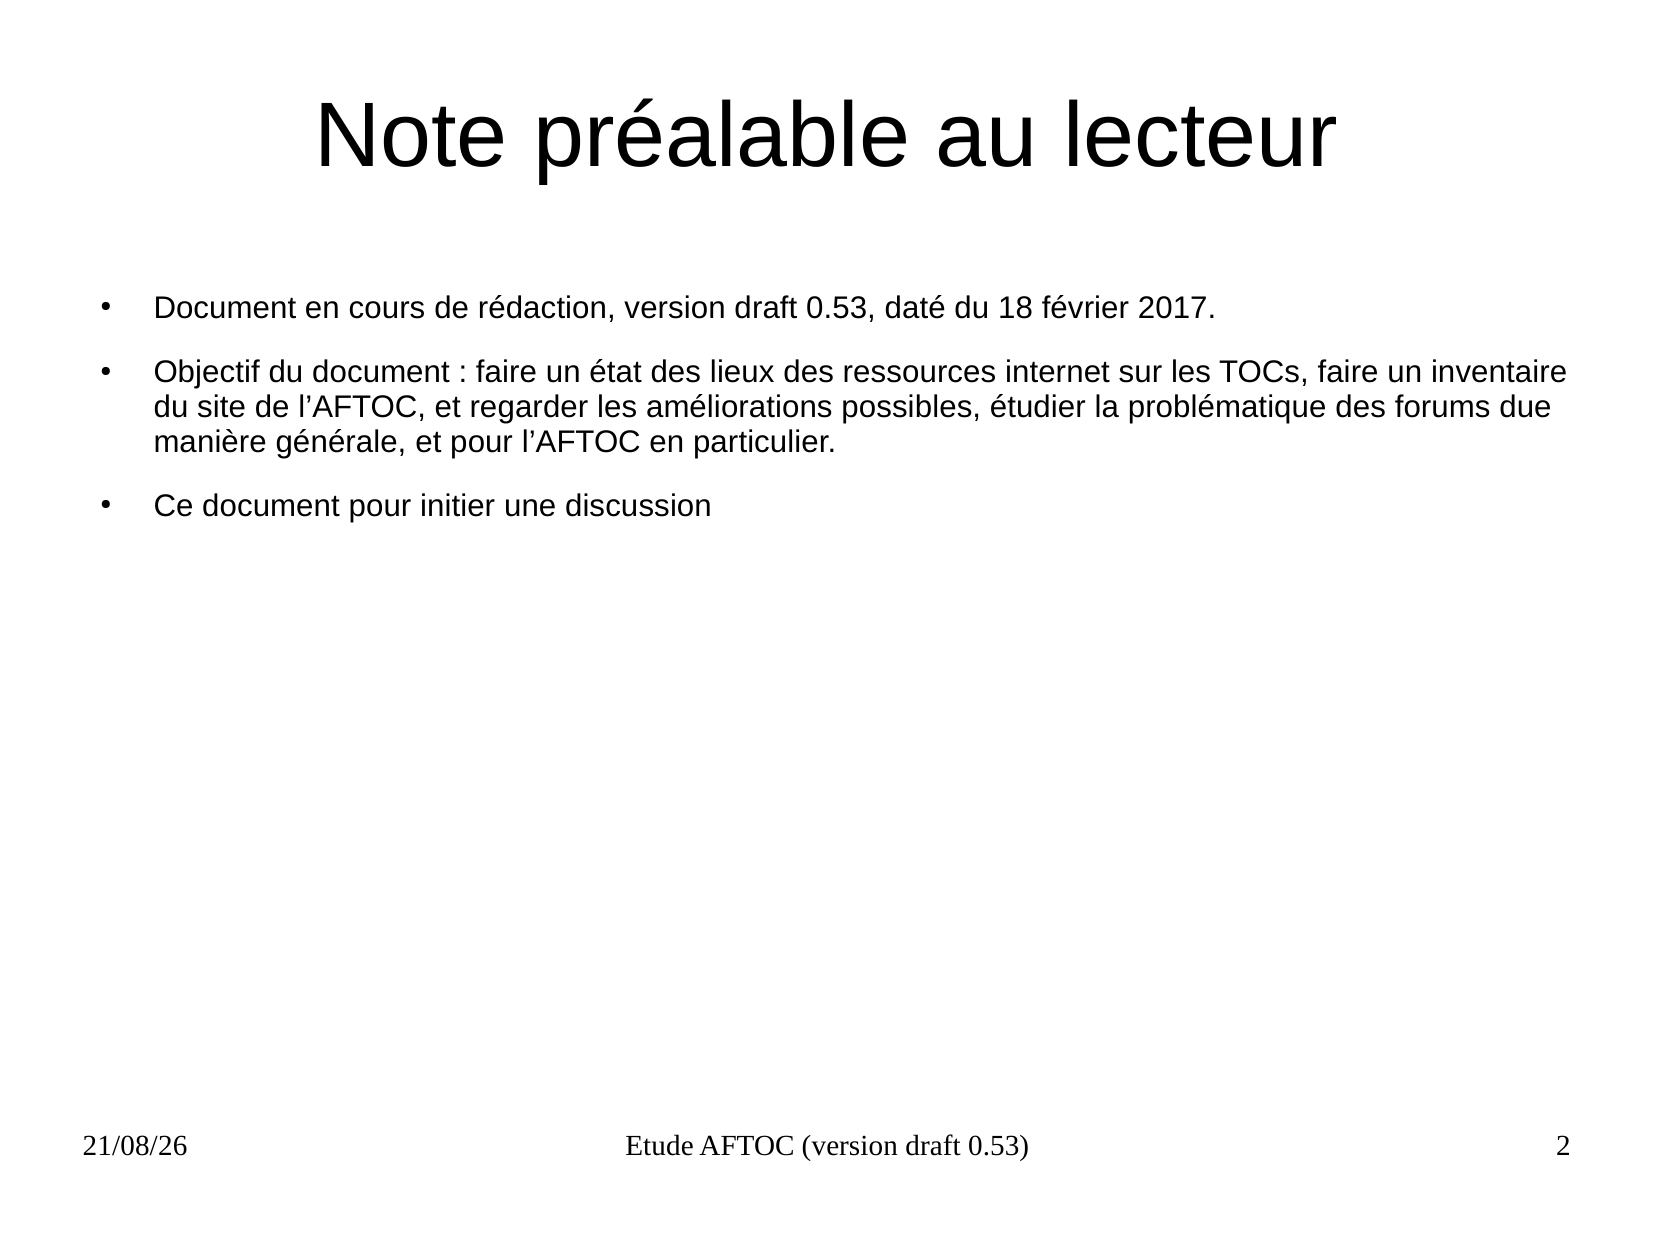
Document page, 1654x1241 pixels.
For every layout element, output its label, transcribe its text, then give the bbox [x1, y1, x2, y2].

title Note préalable au lecteur [82, 83, 1571, 187]
list Document en cours de rédaction, version draft 0.53, daté du 18 février 2017. Objectif du document : faire un état des lieux des ressources internet sur les TOCs, faire un inventaire du site de l’AFTOC, et regarder les améliorations possibles, étudier la problématique des forums due manière générale, et pour l’AFTOC en particulier. Ce document pour initier une discussion [82, 290, 1571, 1010]
